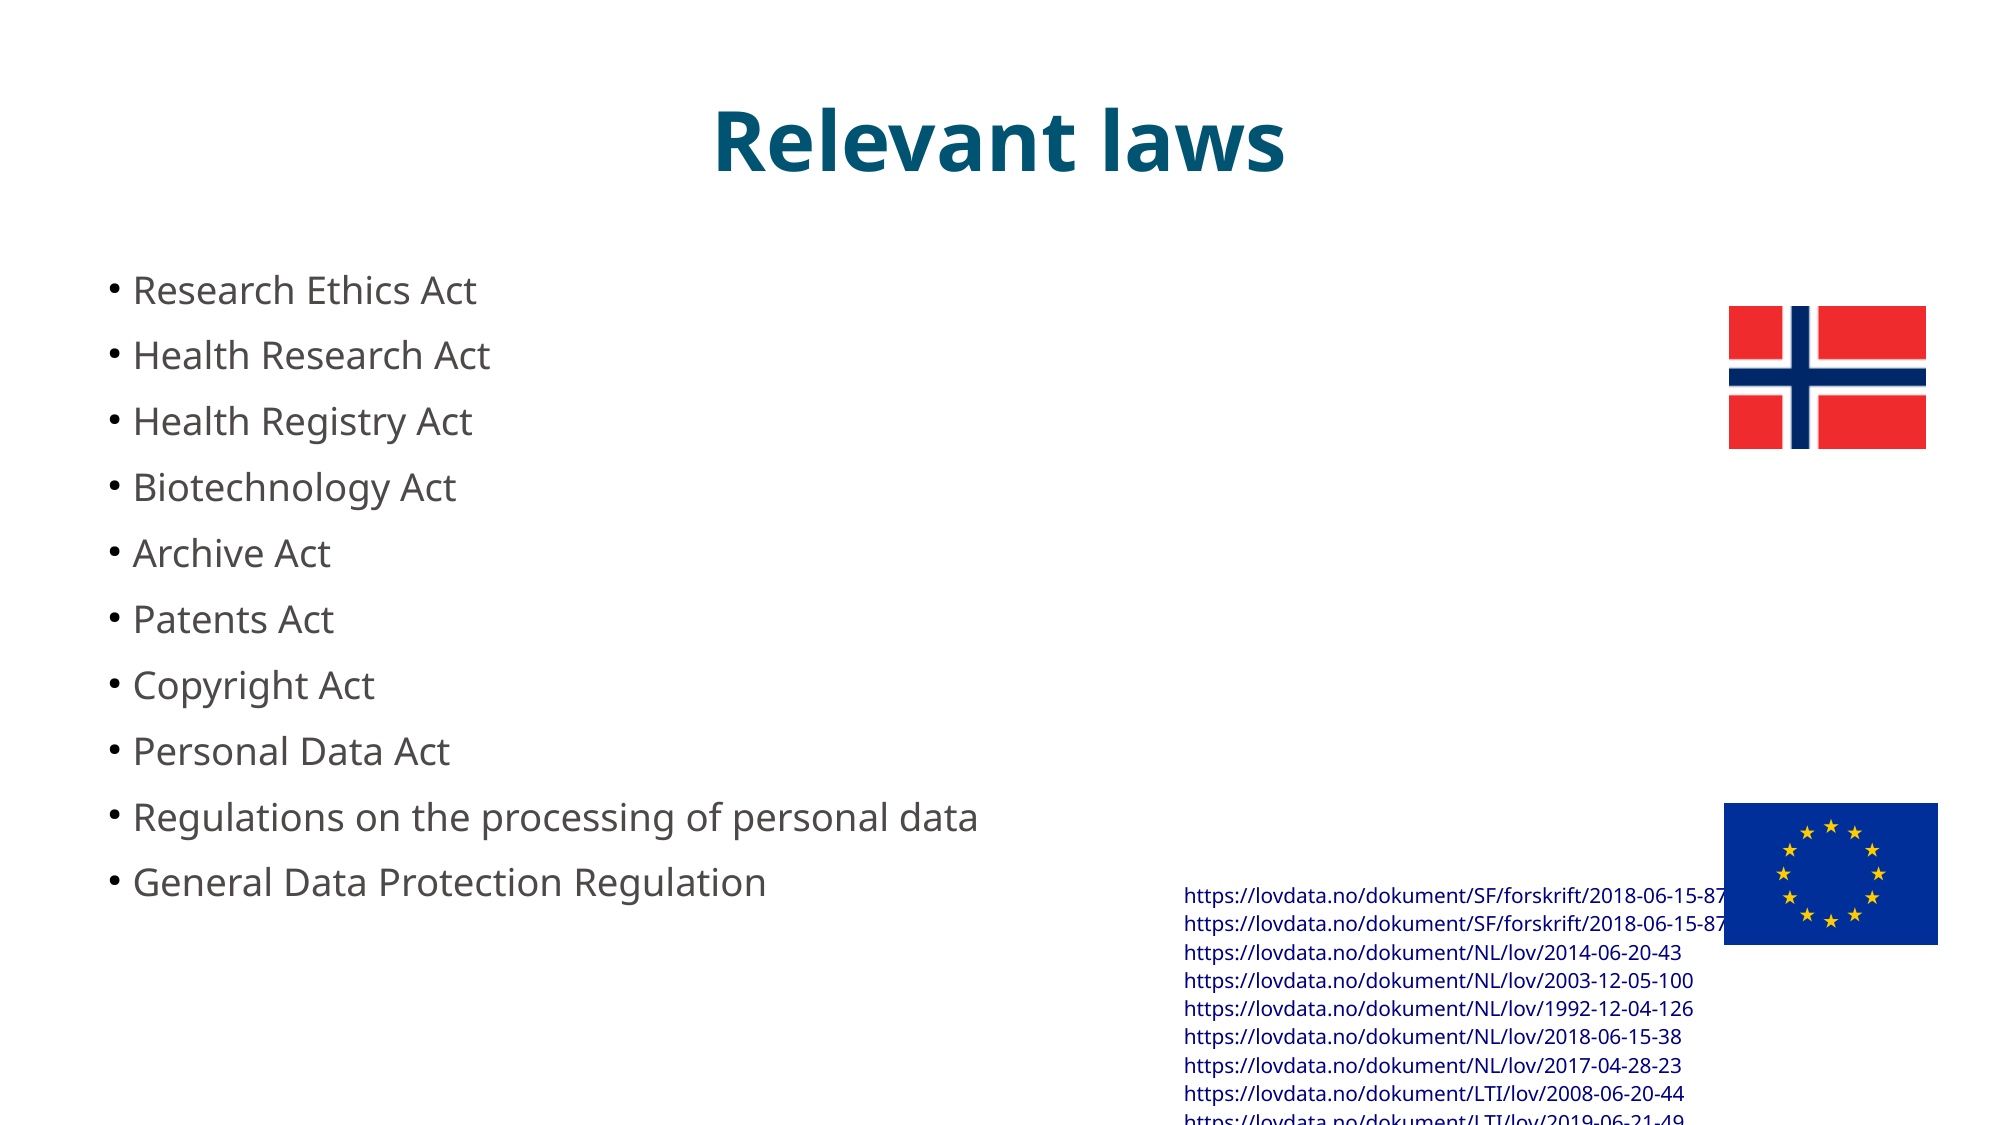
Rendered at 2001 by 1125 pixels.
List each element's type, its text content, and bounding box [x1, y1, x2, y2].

title Relevant laws [99, 44, 1900, 233]
picture [1729, 306, 1926, 449]
list Research Ethics Act Health Research Act Health Registry Act Biotechnology Act Archive Act Patents Act Copyright Act Personal Data Act Regulations on the processing of personal data General Data Protection Regulation [99, 263, 1900, 916]
text_box https://lovdata.no/dokument/SF/forskrift/2018-06-15-876 https://lovdata.no/dokument/SF/forskrift/2018-06-15-877 https://lovdata.no/dokument/NL/lov/2014-06-20-43 https://lovdata.no/dokument/NL/lov/2003-12-05-100 https://lovdata.no/dokument/NL/lov/1992-12-04-126 https://lovdata.no/dokument/NL/lov/2018-06-15-38 https://lovdata.no/dokument/NL/lov/2017-04-28-23 https://lovdata.no/dokument/LTI/lov/2008-06-20-44 https://lovdata.no/dokument/LTI/lov/2019-06-21-49 https://lovdata.no/dokument/NL/lov/2018-06-15-40 https://eur-lex.europa.eu/legal-content/EN/TXT/PDF/?uri=OJ:L:2016:119:FULL [1169, 874, 1993, 1125]
picture [1724, 803, 1938, 945]
